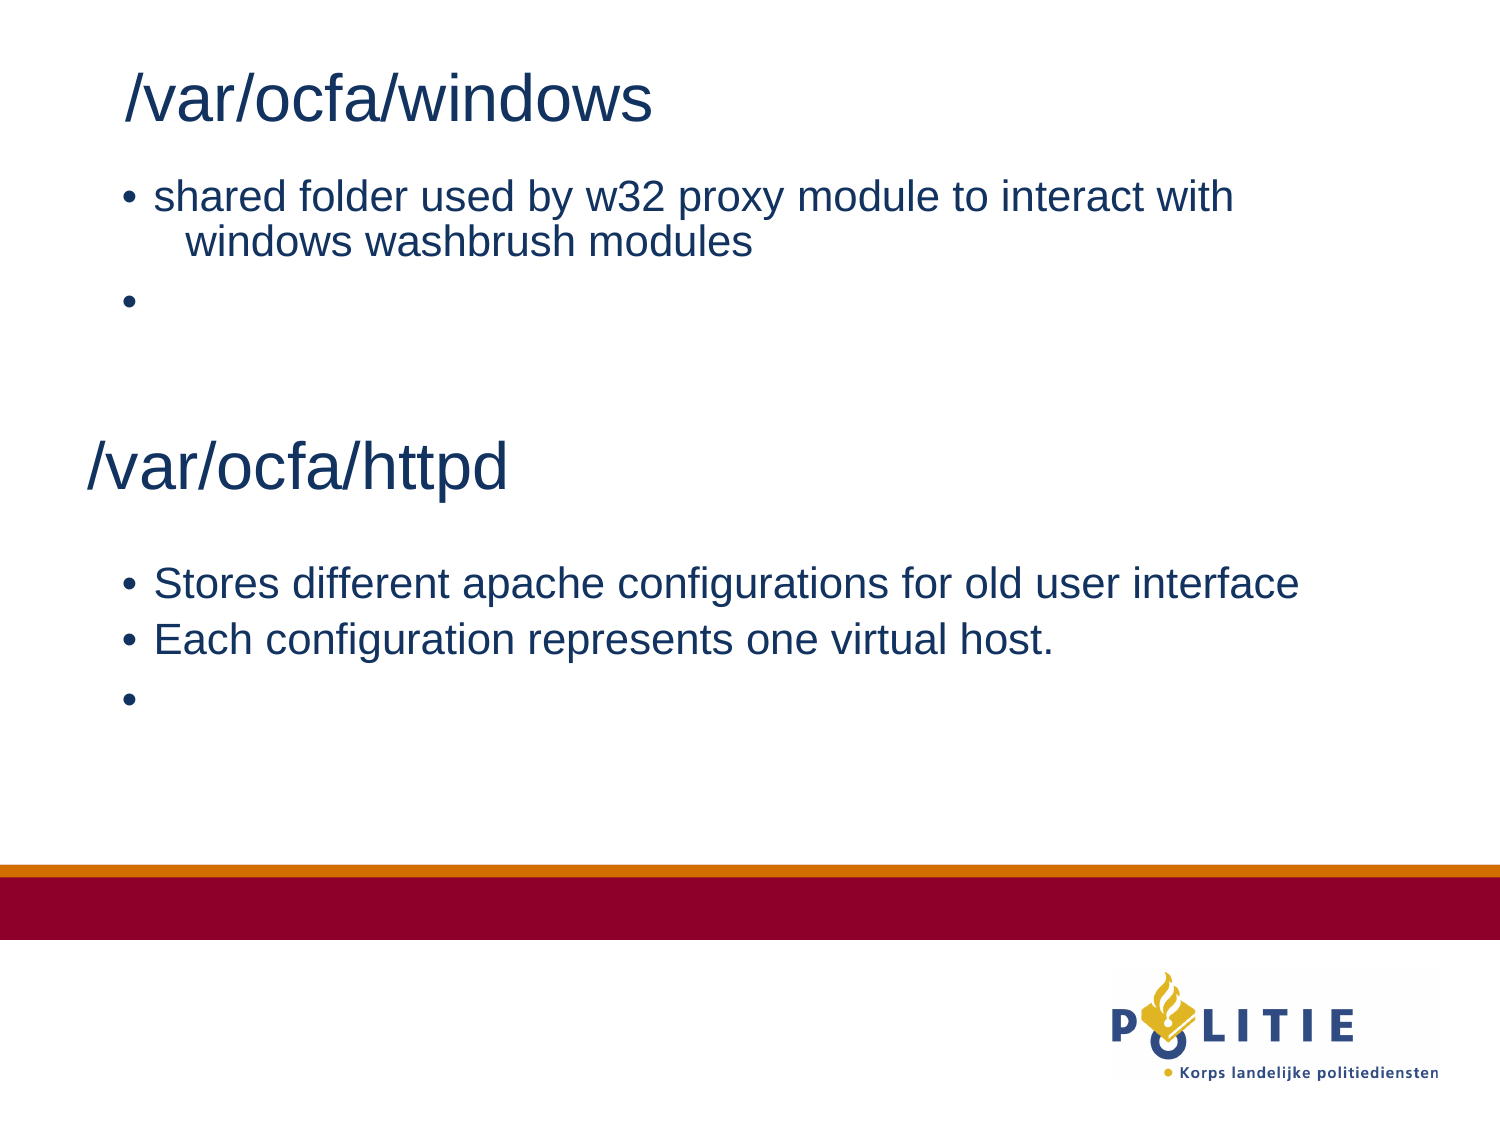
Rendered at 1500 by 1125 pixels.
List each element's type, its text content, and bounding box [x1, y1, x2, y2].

picture [1112, 966, 1438, 1081]
text_box Stores different apache configurations for old user interface Each configuration represents one virtual host. [121, 562, 1365, 724]
list shared folder used by w32 proxy module to interact with windows washbrush modules [121, 174, 1351, 376]
text_box /var/ocfa/httpd [87, 434, 510, 504]
title /var/ocfa/windows [124, 44, 1350, 158]
